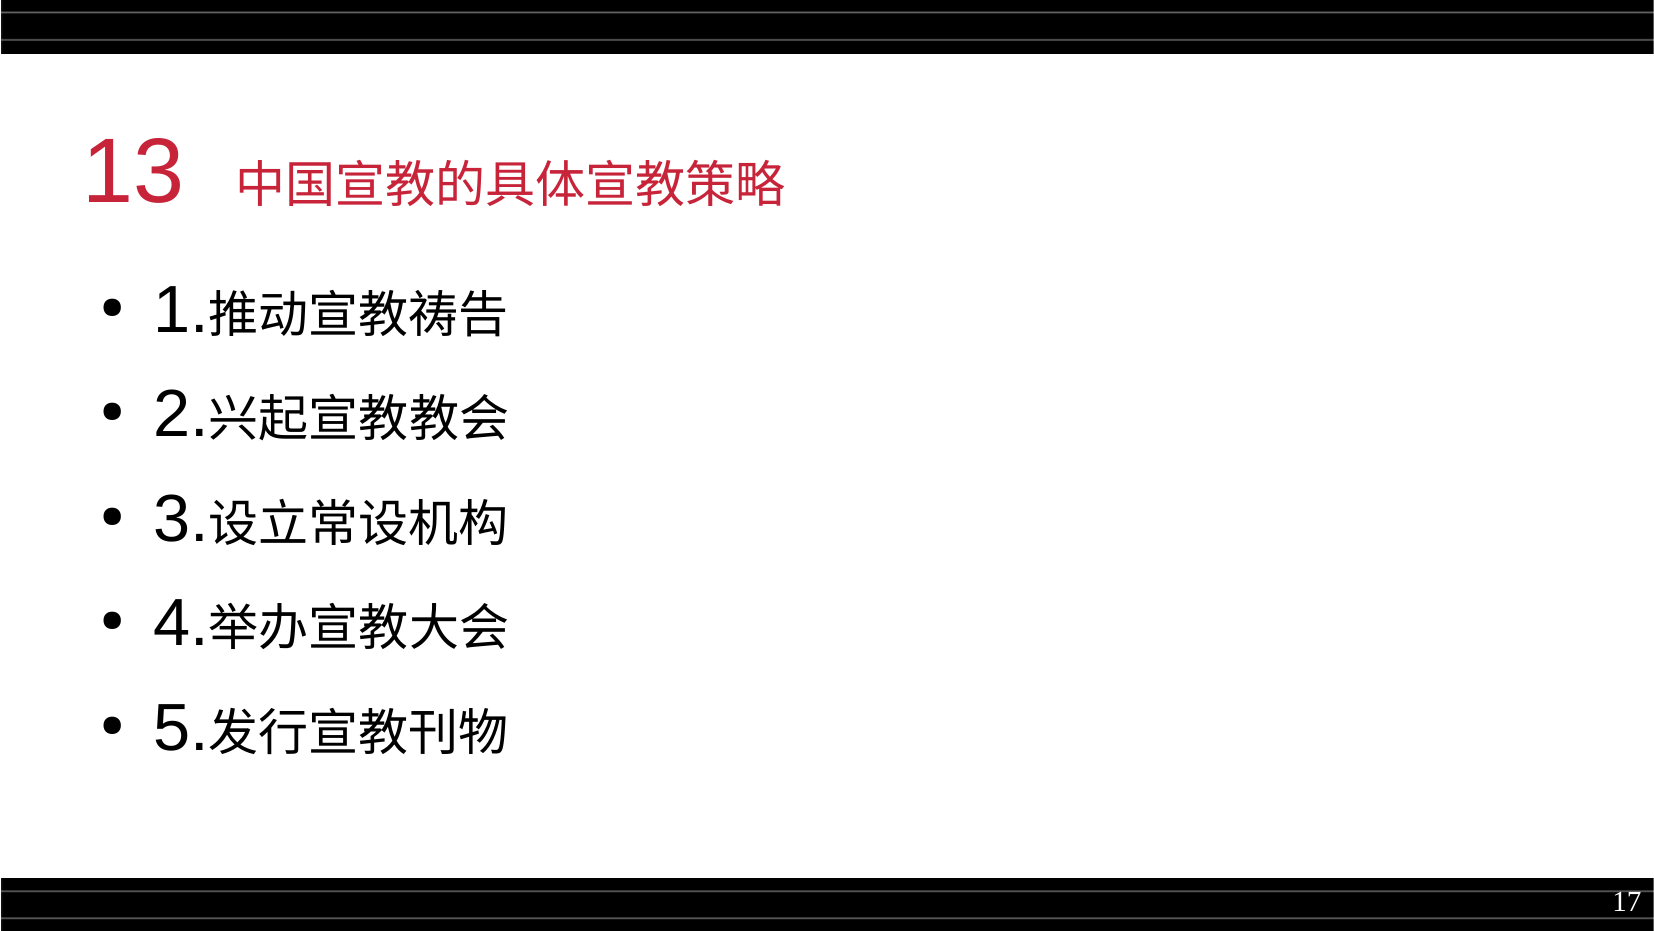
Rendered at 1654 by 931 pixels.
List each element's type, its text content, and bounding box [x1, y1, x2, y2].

title 13 中国宣教的具体宣教策略 [82, 92, 1571, 249]
list 1.推动宣教祷告 2.兴起宣教教会 3.设立常设机构 4.举办宣教大会 5.发行宣教刊物 [82, 271, 1571, 851]
picture [1, 878, 1654, 931]
picture [1, 0, 1654, 54]
